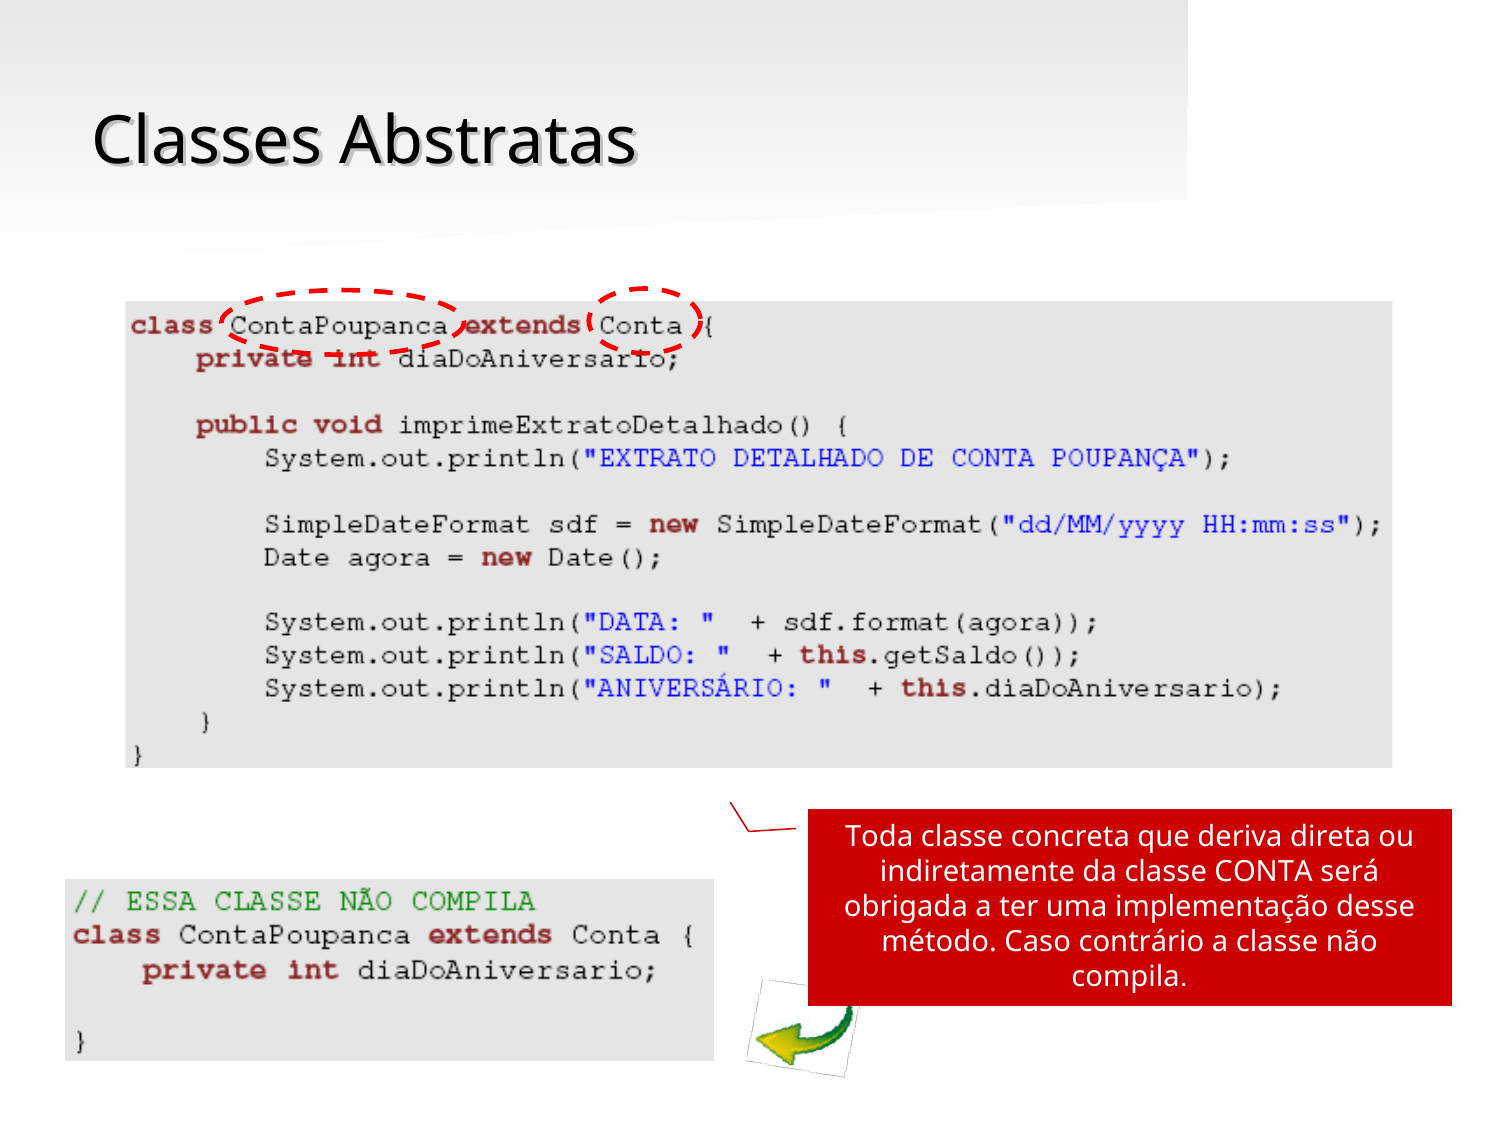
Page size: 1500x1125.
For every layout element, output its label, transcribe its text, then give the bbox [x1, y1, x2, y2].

picture [65, 879, 714, 1061]
text_box Classes Abstratas [76, 42, 1427, 231]
picture [746, 979, 862, 1078]
picture [125, 301, 1393, 768]
text_box Toda classe concreta que deriva direta ou indiretamente da classe CONTA será obrigada a ter uma implementação desse método. Caso contrário a classe não compila. [809, 810, 1451, 1005]
